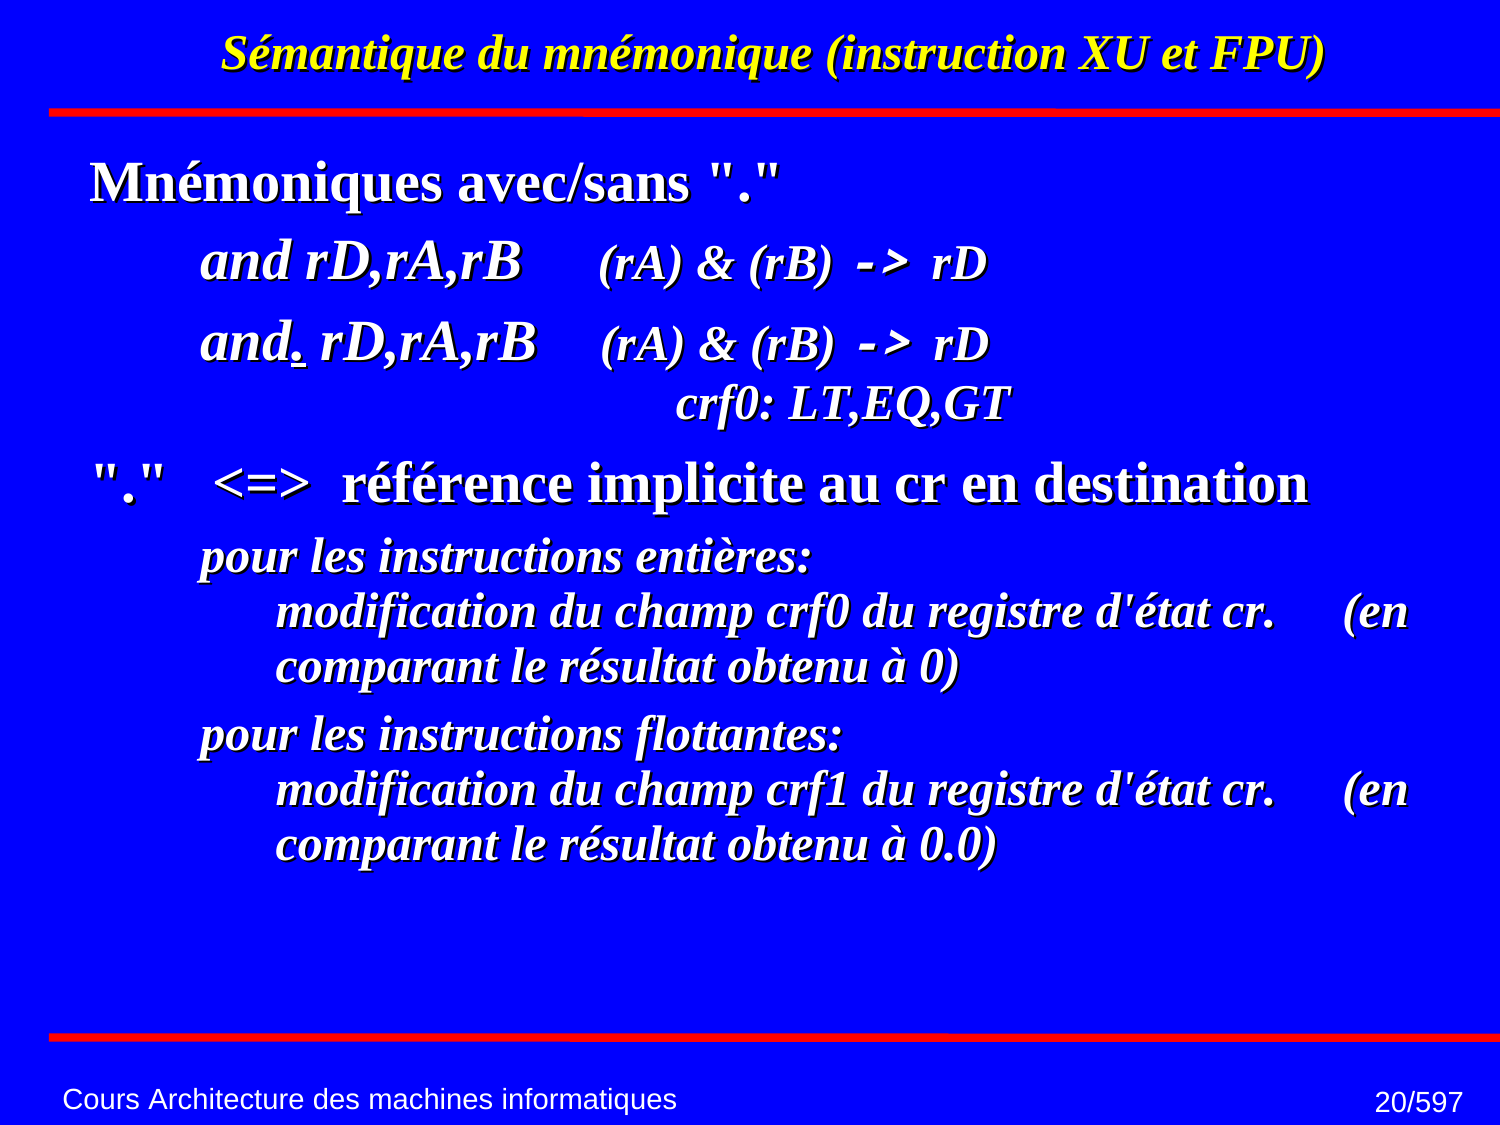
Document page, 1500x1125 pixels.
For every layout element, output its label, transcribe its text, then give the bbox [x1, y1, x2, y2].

title Sémantique du mnémonique (instruction XU et FPU) [141, 15, 1406, 88]
list Mnémoniques avec/sans "." and rD,rA,rB (rA) & (rB) -> rD and. rD,rA,rB (rA) & (rB) -> rD crf0: LT,EQ,GT "." <=> référence implicite au cr en destination pour les instructions entières: modification du champ crf0 du registre d'état cr. (en comparant le résultat obtenu à 0) pour les instructions flottantes: modification du champ crf1 du registre d'état cr. (en comparant le résultat obtenu à 0.0) [74, 141, 1463, 1001]
